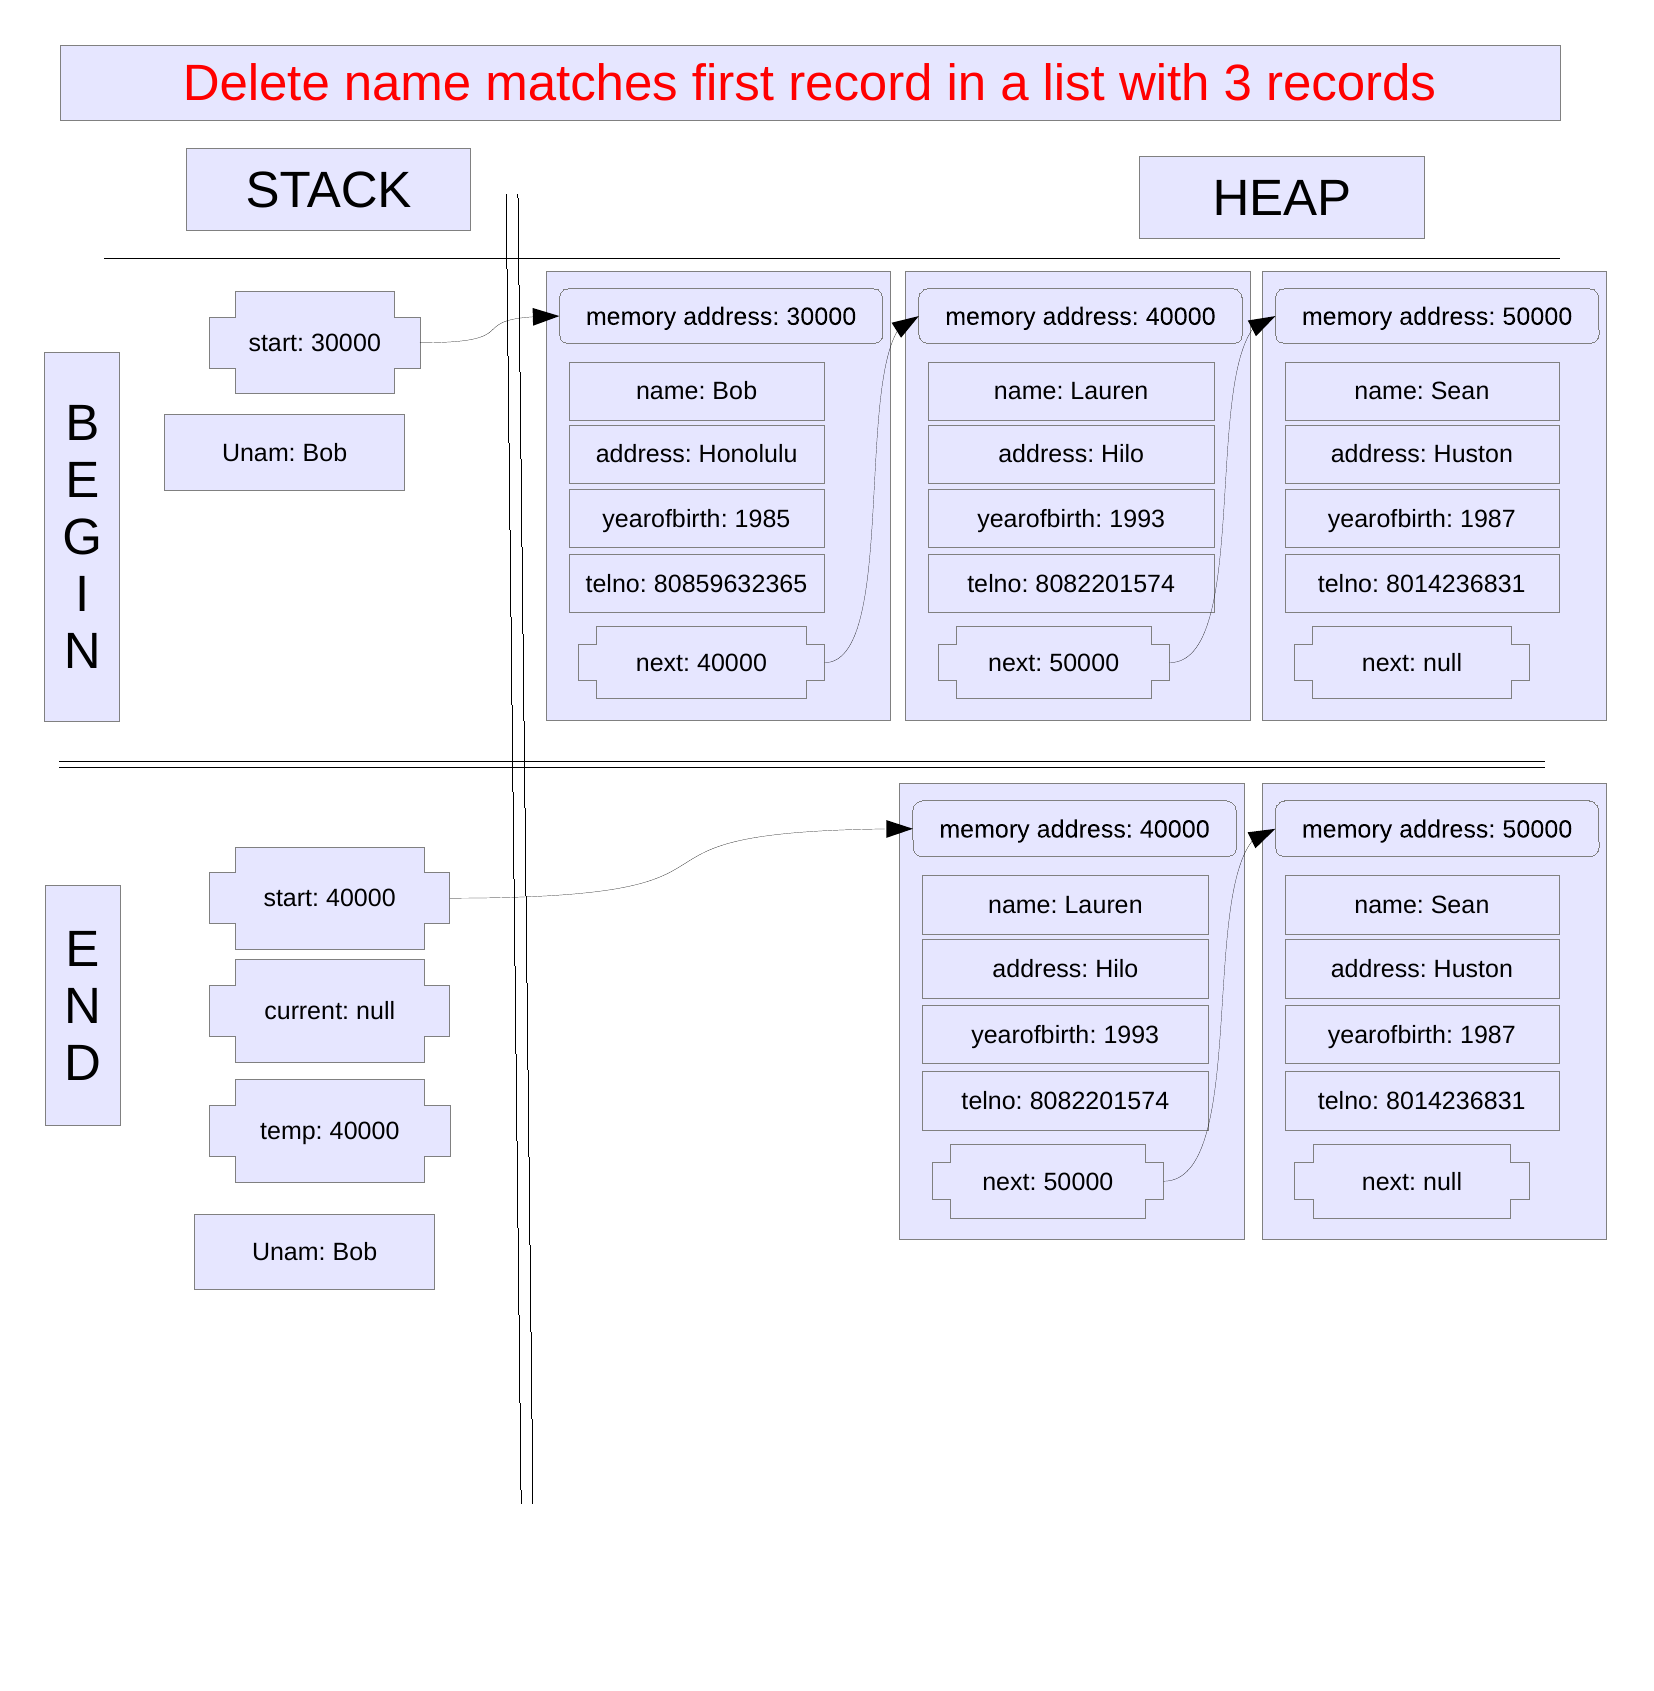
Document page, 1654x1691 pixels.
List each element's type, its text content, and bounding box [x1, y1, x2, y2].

text_box memory address: 40000 [912, 800, 1237, 857]
text_box address: Honolulu [569, 425, 825, 484]
text_box Unam: Bob [194, 1214, 435, 1290]
text_box next: 40000 [578, 626, 825, 699]
text_box yearofbirth: 1993 [922, 1005, 1209, 1064]
text_box Unam: Bob [164, 414, 405, 491]
text_box name: Sean [1285, 875, 1560, 935]
text_box name: Sean [1285, 362, 1560, 421]
text_box memory address: 50000 [1275, 800, 1600, 857]
text_box STACK [186, 148, 471, 231]
text_box address: Hilo [922, 939, 1209, 999]
text_box [899, 783, 1245, 1240]
text_box telno: 8014236831 [1285, 1071, 1560, 1131]
text_box telno: 8082201574 [922, 1071, 1209, 1131]
text_box address: Huston [1285, 425, 1560, 484]
text_box yearofbirth: 1987 [1285, 1005, 1560, 1064]
text_box telno: 8082201574 [928, 554, 1215, 613]
text_box next: null [1294, 1144, 1530, 1219]
text_box yearofbirth: 1985 [569, 489, 825, 548]
text_box start: 30000 [209, 291, 421, 394]
text_box E N D [45, 885, 121, 1126]
text_box [1262, 783, 1607, 1240]
text_box B E G I N [44, 352, 120, 722]
text_box yearofbirth: 1987 [1285, 489, 1560, 548]
text_box name: Bob [569, 362, 825, 421]
text_box yearofbirth: 1993 [928, 489, 1215, 548]
text_box next: null [1294, 626, 1530, 699]
text_box current: null [209, 959, 450, 1063]
text_box telno: 80859632365 [569, 554, 825, 613]
text_box next: 50000 [932, 1144, 1164, 1219]
text_box [1262, 271, 1607, 721]
text_box start: 40000 [209, 847, 450, 950]
text_box [905, 271, 1251, 721]
text_box next: 50000 [938, 626, 1170, 699]
text_box [546, 271, 891, 721]
text_box memory address: 40000 [918, 288, 1243, 344]
text_box telno: 8014236831 [1285, 554, 1560, 613]
text_box temp: 40000 [209, 1079, 451, 1183]
text_box memory address: 50000 [1275, 288, 1600, 344]
text_box HEAP [1139, 156, 1425, 239]
text_box address: Huston [1285, 939, 1560, 999]
text_box name: Lauren [922, 875, 1209, 935]
text_box Delete name matches first record in a list with 3 records [60, 45, 1561, 121]
text_box memory address: 30000 [559, 288, 883, 344]
text_box name: Lauren [928, 362, 1215, 421]
text_box address: Hilo [928, 425, 1215, 484]
